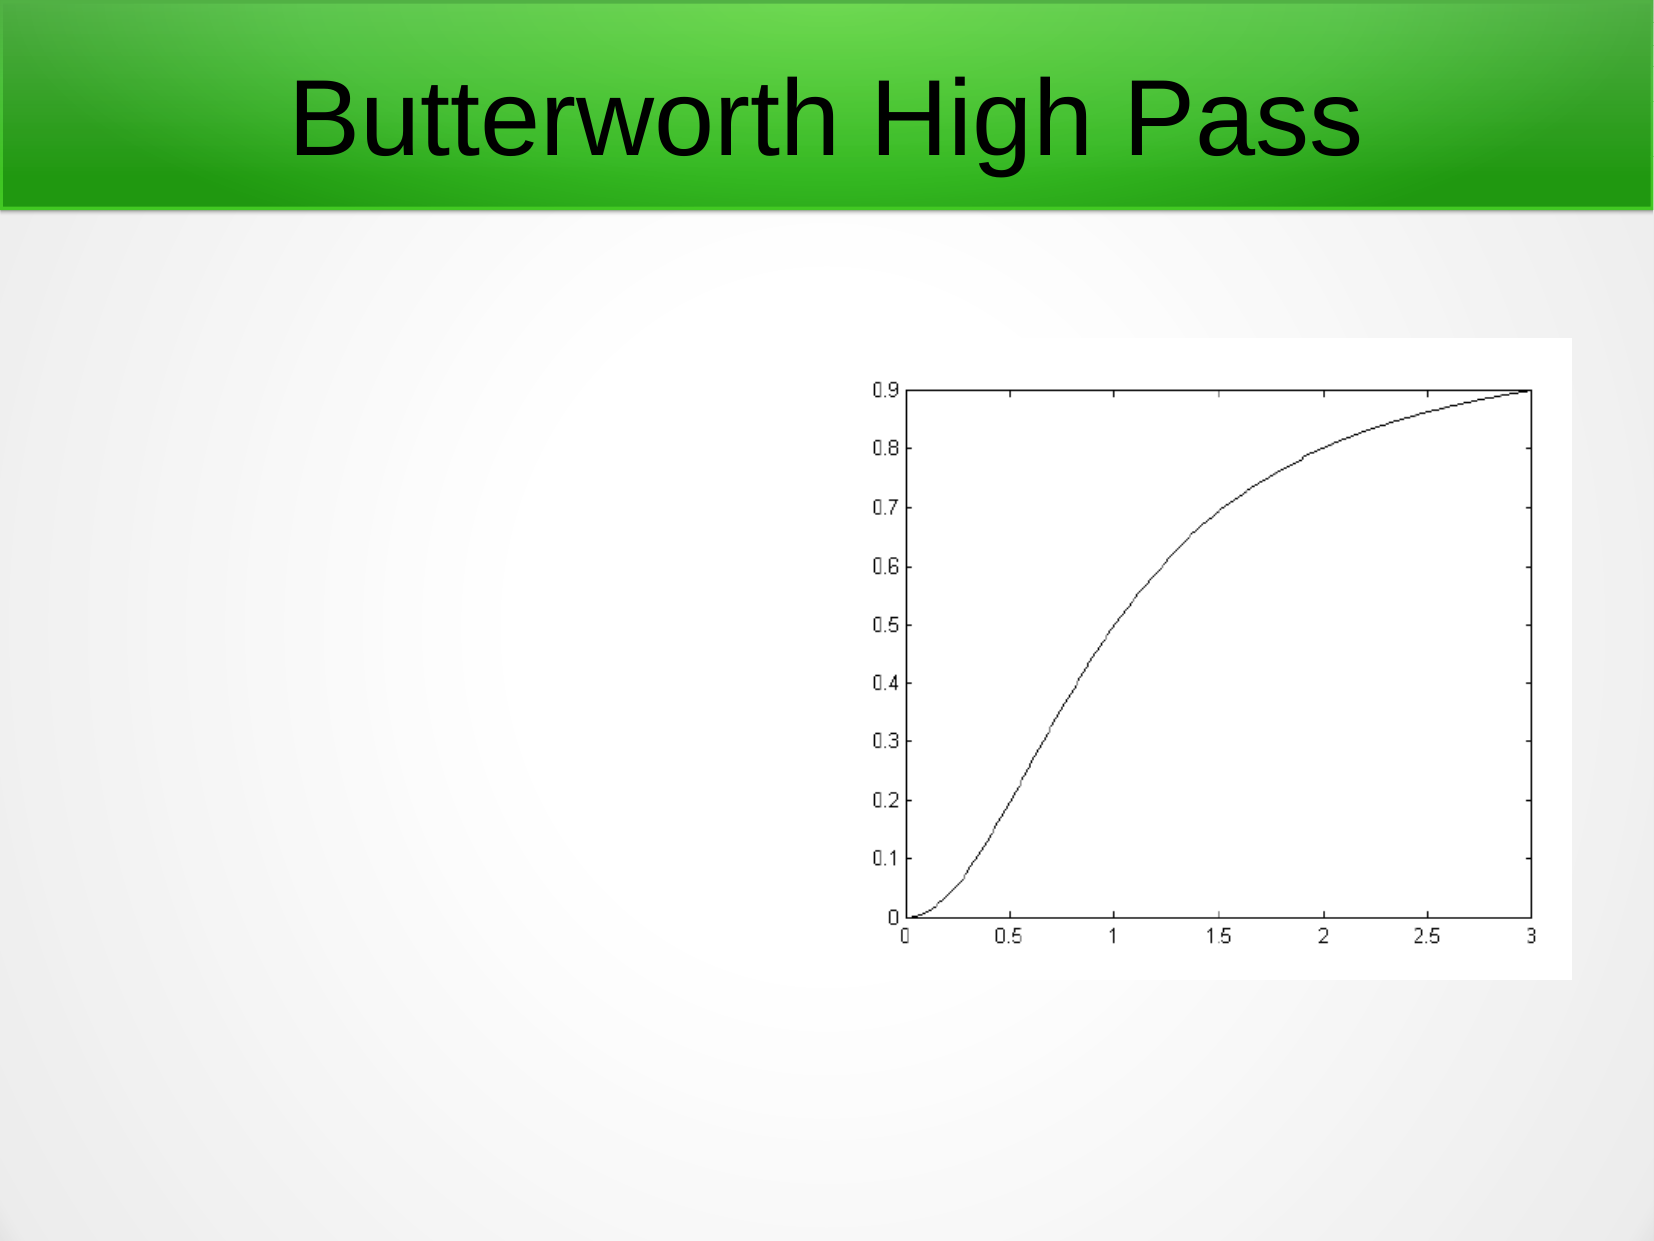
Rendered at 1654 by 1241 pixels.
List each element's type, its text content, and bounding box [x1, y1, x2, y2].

picture [845, 338, 1572, 980]
title Butterworth High Pass [82, 47, 1571, 189]
